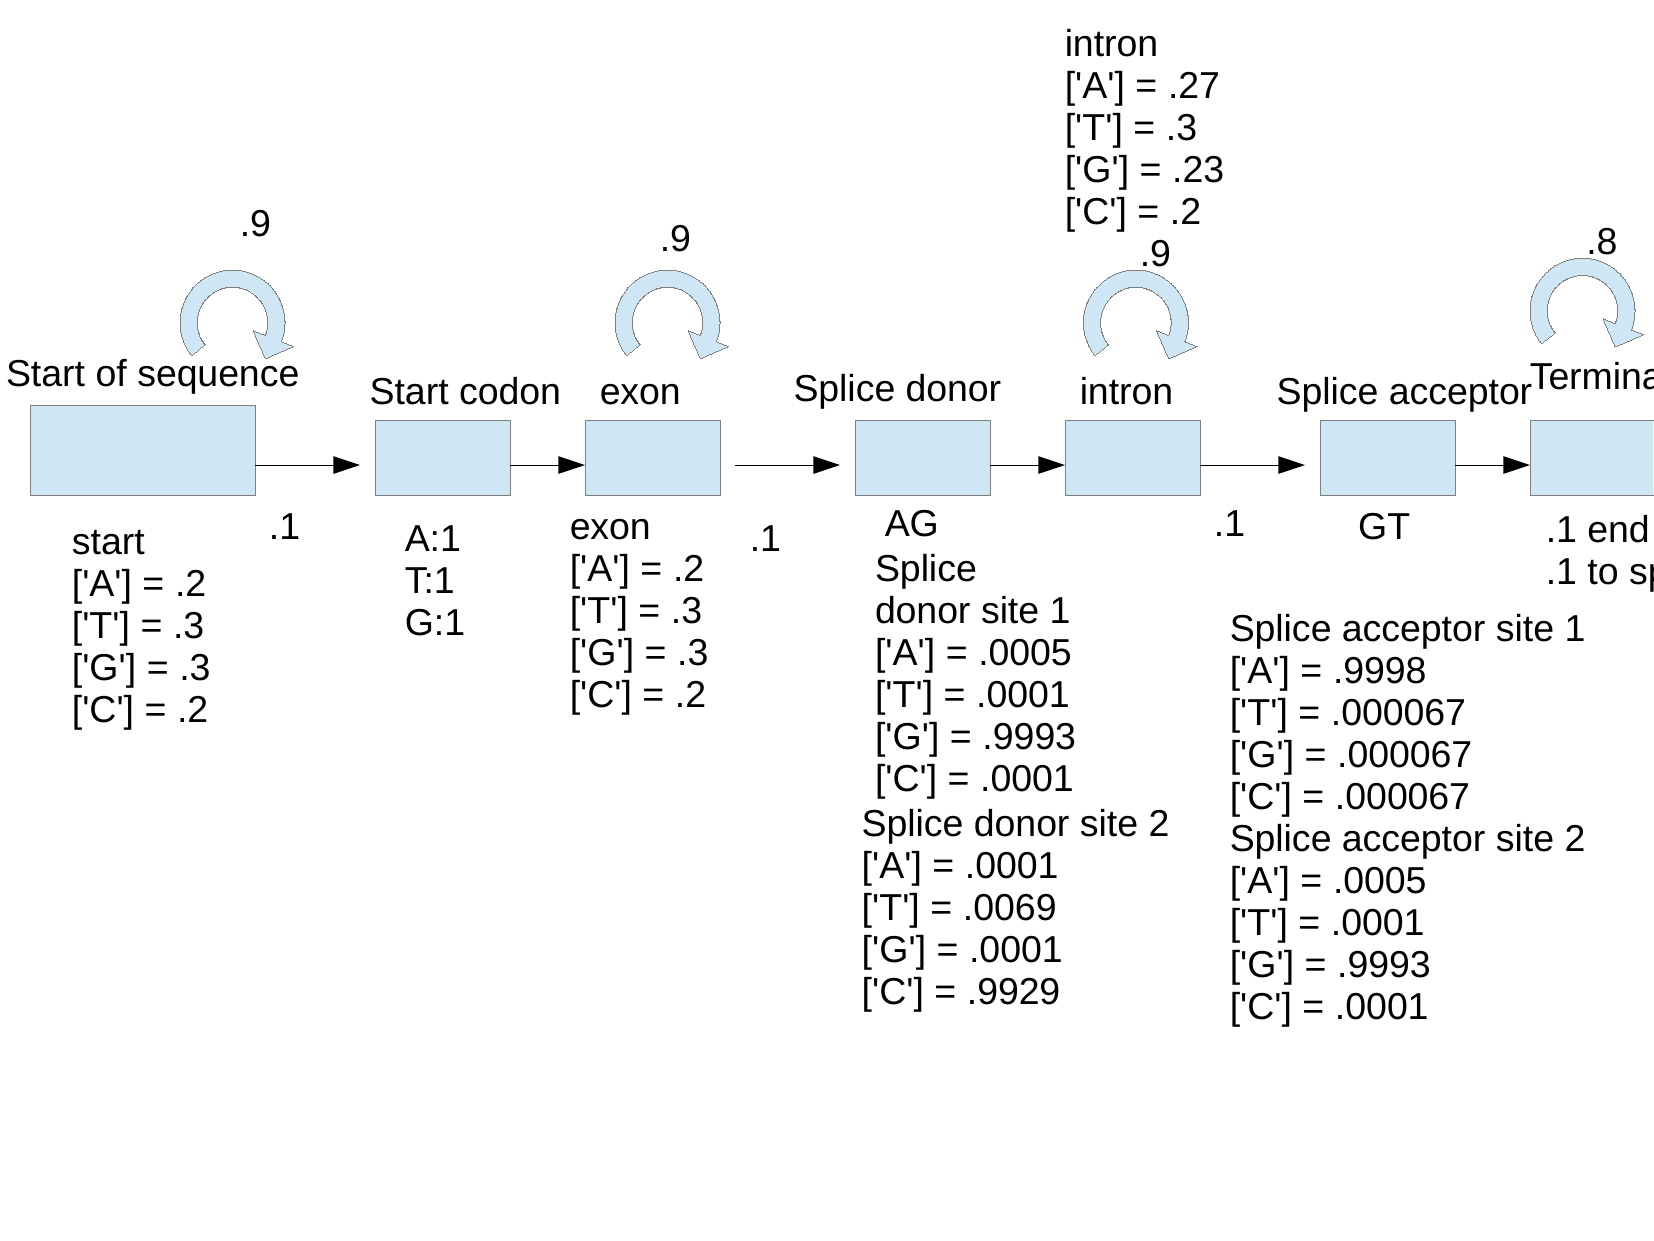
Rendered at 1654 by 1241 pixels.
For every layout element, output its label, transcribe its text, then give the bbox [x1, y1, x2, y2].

text_box Splice donor site 2 ['A'] = .0001 ['T'] = .0069 ['G'] = .0001 ['C'] = .9929 [846, 795, 1186, 1021]
text_box [1065, 420, 1201, 496]
text_box Splice acceptor site 1 ['A'] = .9998 ['T'] = .000067 ['G'] = .000067 ['C'] = .000067 Splice acceptor site 2 ['A'] = .0005 ['T'] = .0001 ['G'] = .9993 ['C'] = .0001 [1215, 600, 1602, 1036]
text_box Terminal exon [1515, 348, 1654, 406]
text_box [615, 270, 729, 359]
text_box GT [1343, 498, 1426, 556]
text_box Start of sequence [0, 345, 316, 402]
text_box AG [870, 495, 976, 540]
text_box start ['A'] = .2 ['T'] = .3 ['G'] = .3 ['C'] = .2 [57, 513, 226, 781]
text_box [180, 270, 294, 359]
text_box [855, 420, 991, 496]
text_box .8 [1571, 213, 1633, 271]
text_box .9 [225, 195, 286, 252]
text_box Splice donor site 1 ['A'] = .0005 ['T'] = .0001 ['G'] = .9993 ['C'] = .0001 [860, 540, 1096, 795]
text_box .9 [645, 210, 706, 267]
text_box intron ['A'] = .27 ['T'] = .3 ['G'] = .23 ['C'] = .2 [1050, 15, 1239, 282]
text_box [1530, 259, 1644, 347]
text_box [1083, 282, 1198, 359]
text_box Start codon [354, 363, 577, 421]
text_box .1 [254, 498, 316, 556]
text_box exon ['A'] = .2 ['T'] = .3 ['G'] = .3 ['C'] = .2 [555, 498, 723, 766]
text_box .1 end .1 to splice [1531, 501, 1654, 601]
text_box intron [1065, 363, 1189, 436]
text_box [30, 405, 256, 496]
text_box [1530, 420, 1654, 496]
text_box [1320, 421, 1456, 496]
text_box A:1 T:1 G:1 [390, 510, 496, 651]
text_box exon [585, 363, 696, 421]
text_box .1 [735, 510, 796, 567]
text_box .1 [1199, 495, 1261, 552]
text_box [375, 421, 511, 496]
text_box Splice donor [778, 360, 1018, 417]
text_box [585, 420, 721, 496]
text_box Splice acceptor [1261, 363, 1548, 421]
